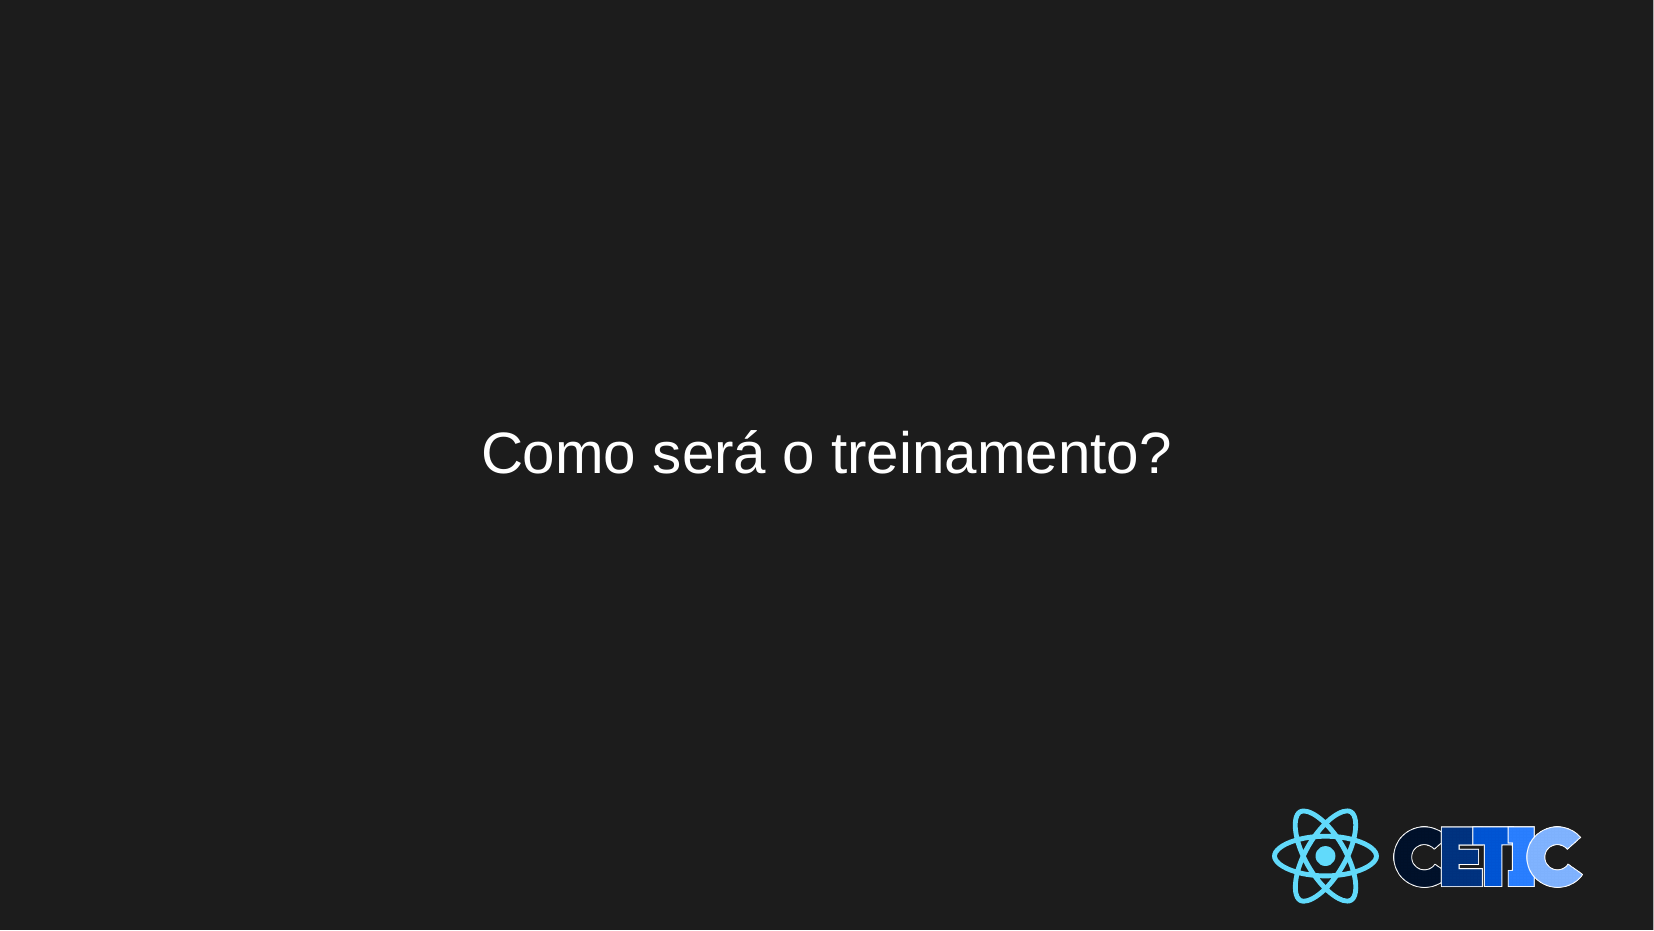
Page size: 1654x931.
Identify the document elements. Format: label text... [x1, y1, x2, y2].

text_box Como será o treinamento? [407, 413, 1247, 517]
picture [1233, 791, 1583, 922]
